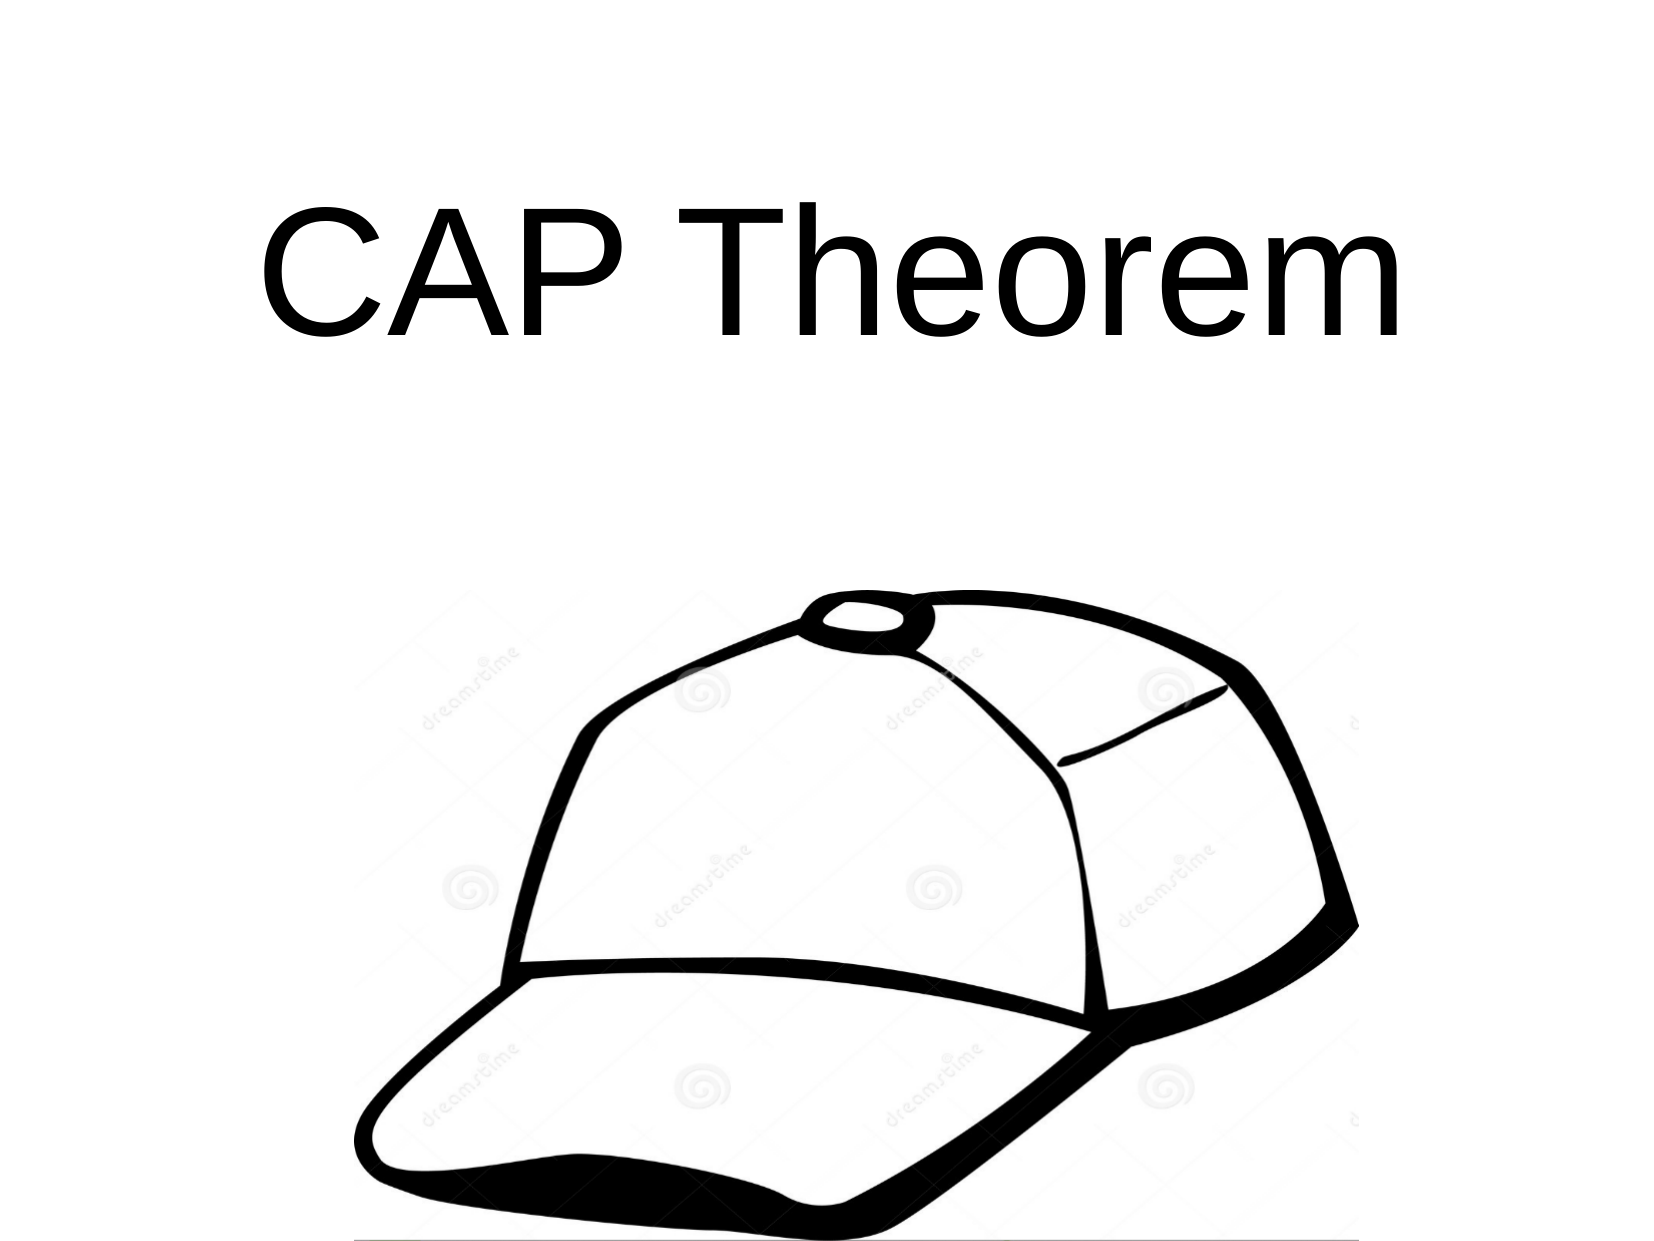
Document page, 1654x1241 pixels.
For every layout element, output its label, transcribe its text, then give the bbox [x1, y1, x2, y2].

picture [354, 590, 1359, 1241]
title CAP Theorem [88, 70, 1577, 473]
